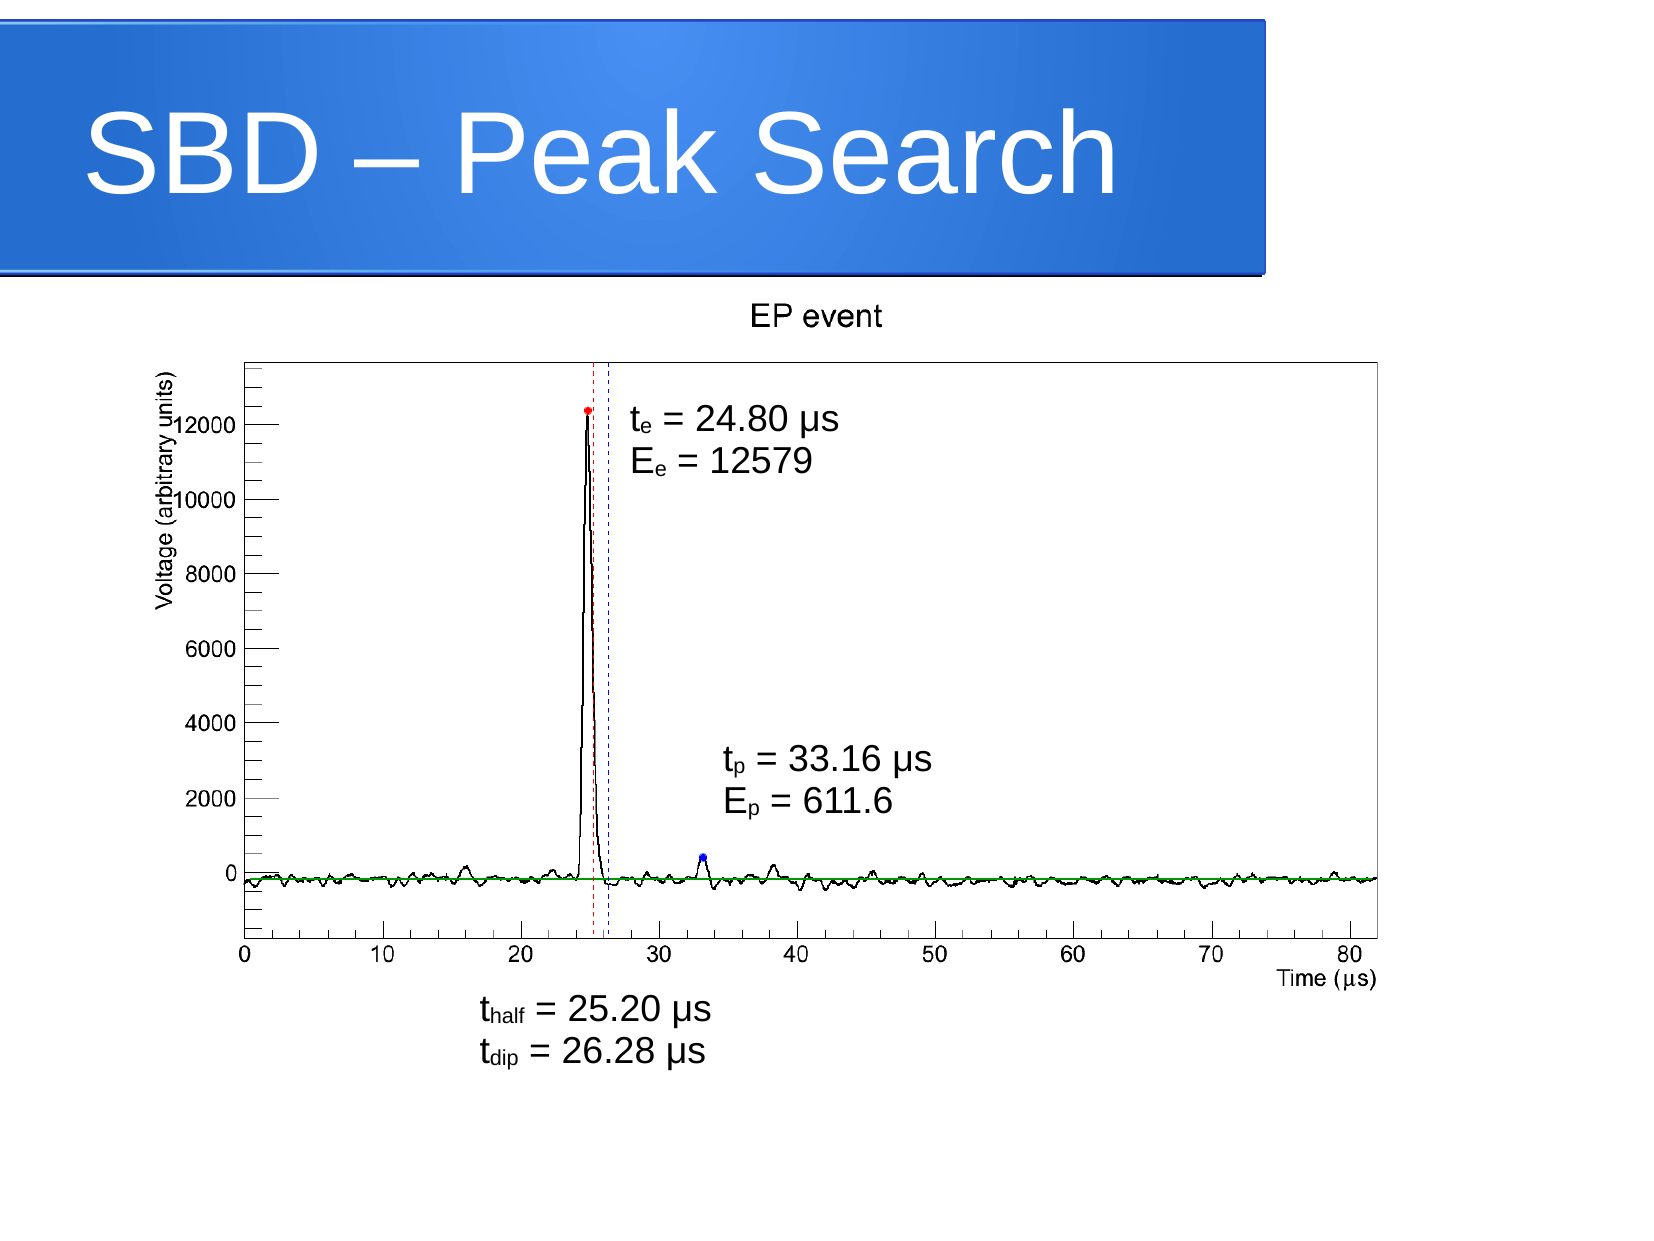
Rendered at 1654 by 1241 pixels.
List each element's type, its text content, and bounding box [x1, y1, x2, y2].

picture [103, 290, 1518, 1010]
text_box thalf = 25.20 μs tdip = 26.28 μs [464, 979, 728, 1104]
text_box tp = 33.16 μs Ep = 611.6 [708, 729, 948, 854]
text_box te = 24.80 μs Ee = 12579 [615, 390, 855, 514]
picture [0, 17, 1270, 282]
title SBD – Peak Search [82, 49, 1250, 257]
